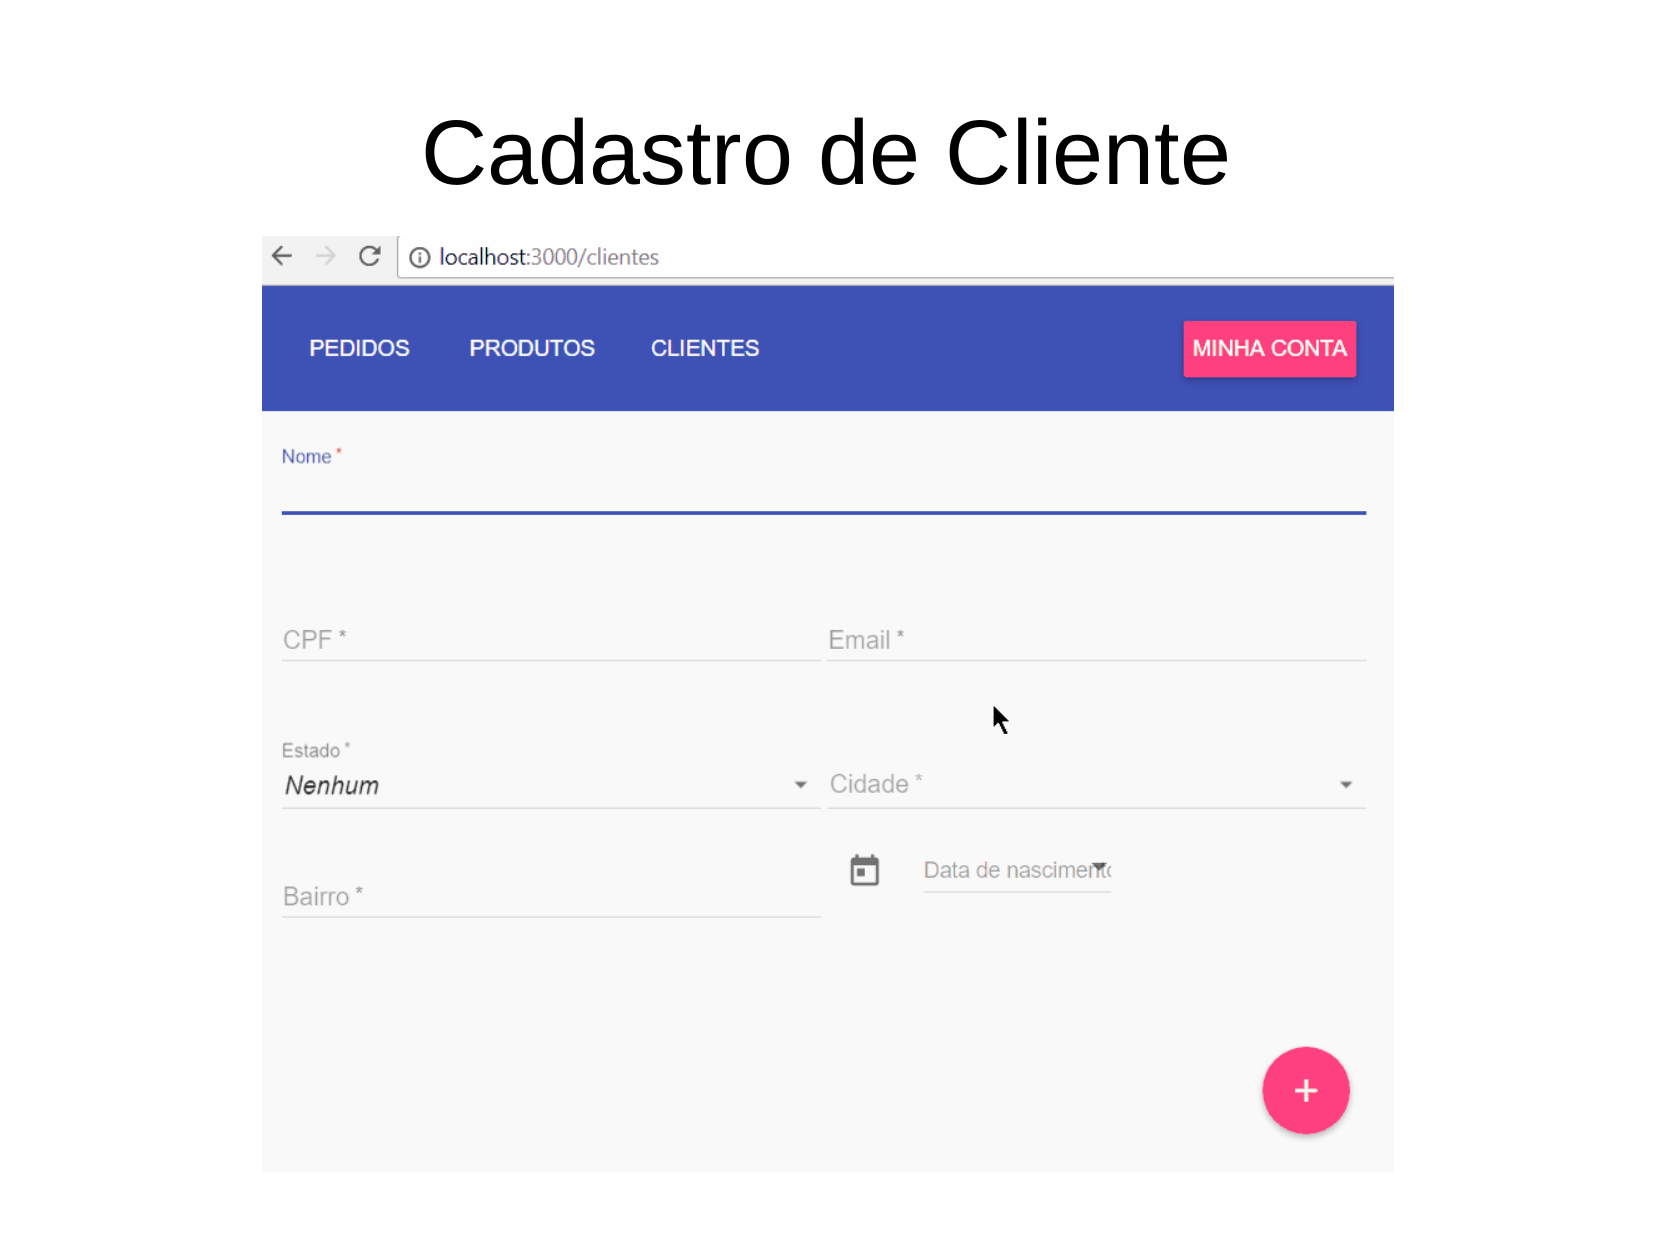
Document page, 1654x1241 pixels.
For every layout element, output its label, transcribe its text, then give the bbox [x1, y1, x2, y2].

title Cadastro de Cliente [82, 49, 1571, 257]
picture [262, 236, 1394, 1172]
